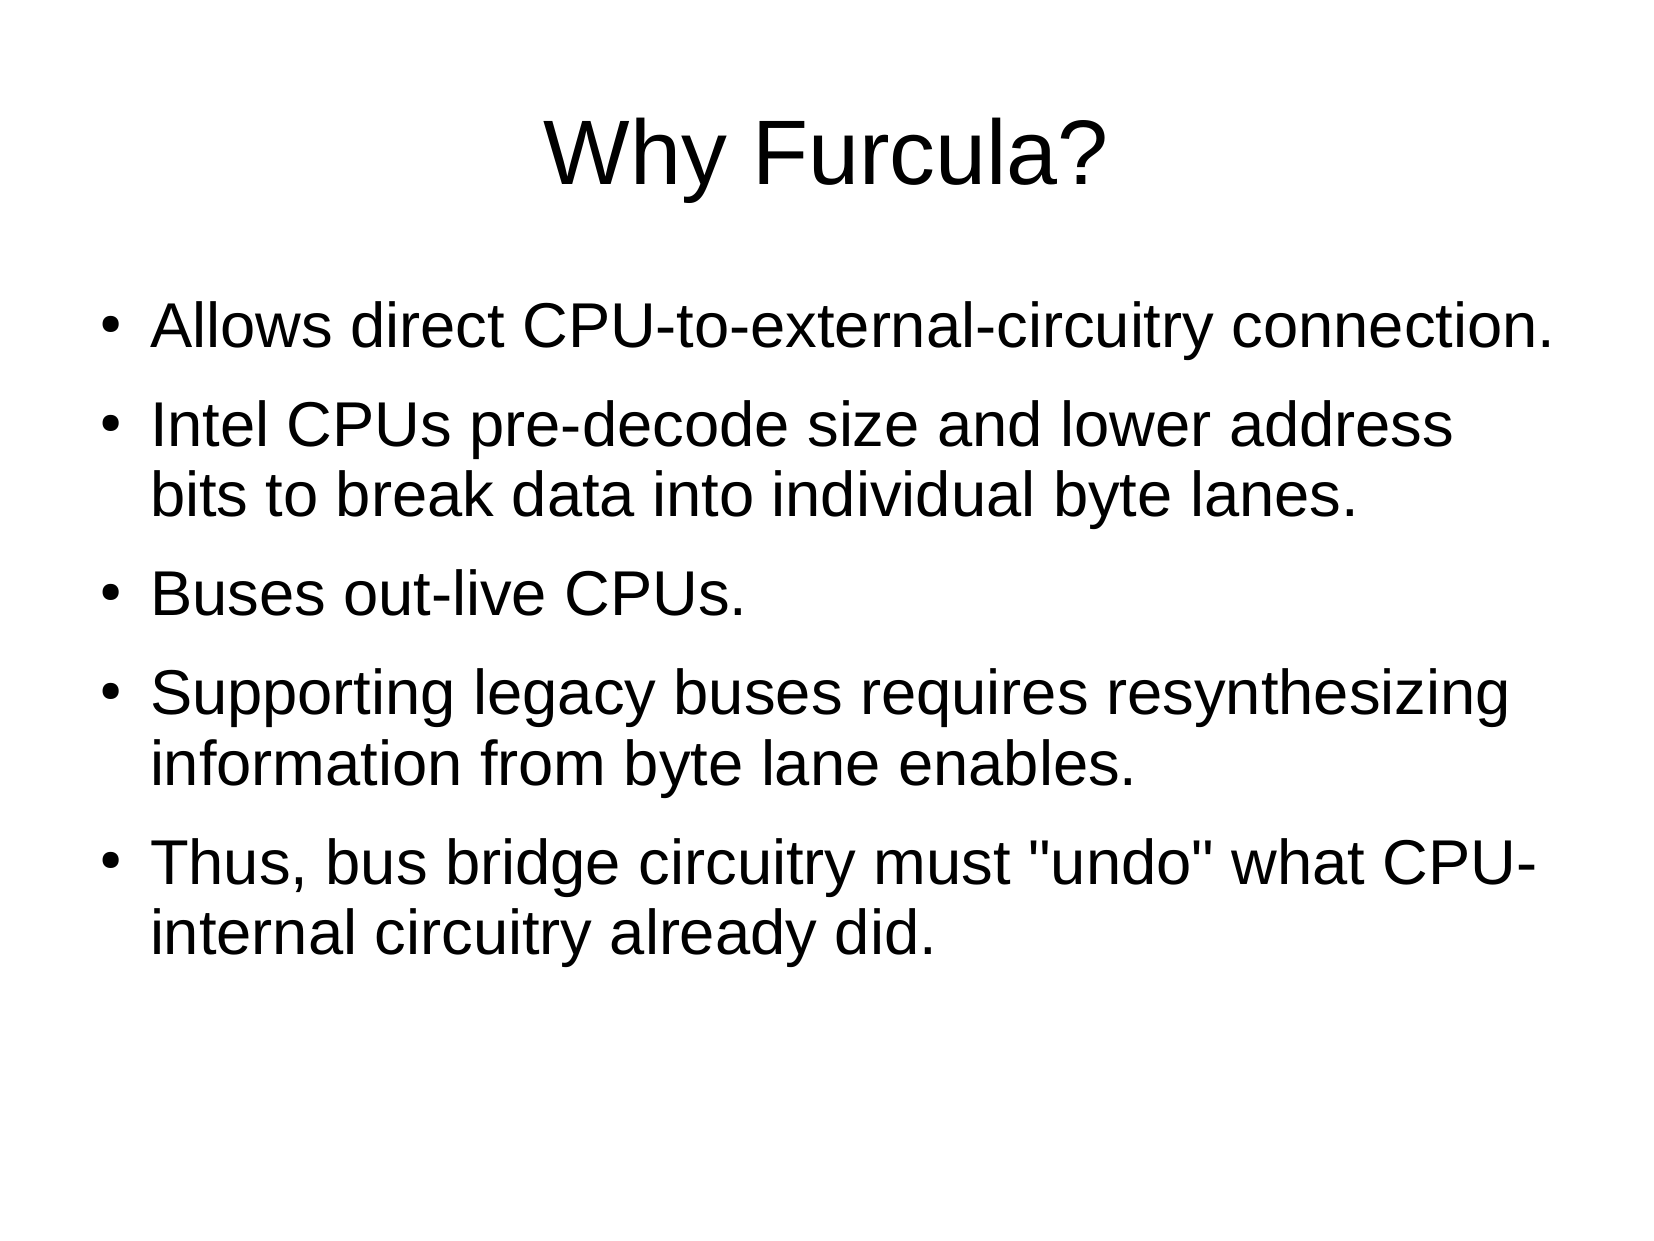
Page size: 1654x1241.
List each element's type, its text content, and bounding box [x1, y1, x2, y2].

title Why Furcula? [82, 49, 1571, 257]
list Allows direct CPU-to-external-circuitry connection. Intel CPUs pre-decode size and lower address bits to break data into individual byte lanes. Buses out-live CPUs. Supporting legacy buses requires resynthesizing information from byte lane enables. Thus, bus bridge circuitry must "undo" what CPU-internal circuitry already did. [82, 290, 1571, 1010]
